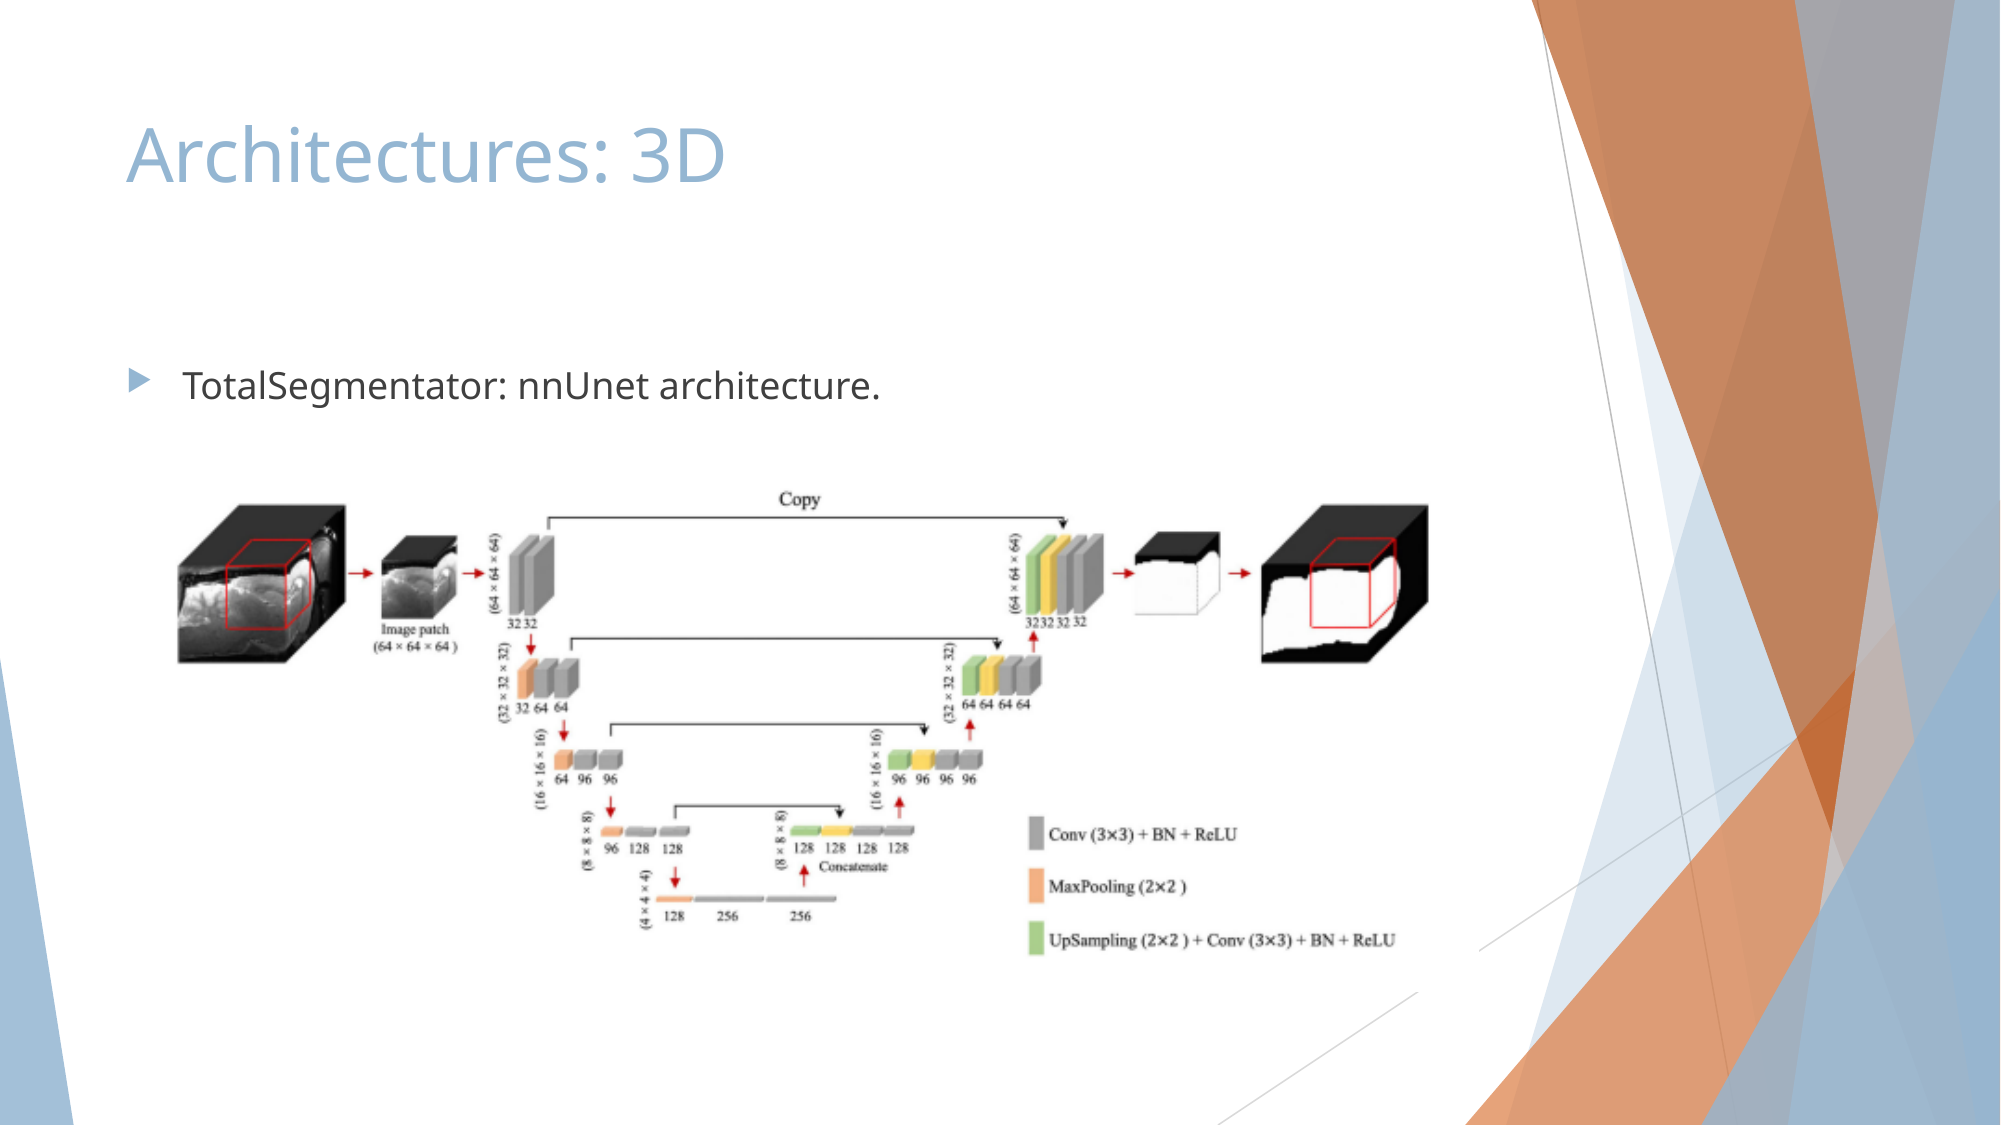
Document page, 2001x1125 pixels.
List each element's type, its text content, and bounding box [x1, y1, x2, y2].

picture [111, 465, 1479, 992]
list TotalSegmentator: nnUnet architecture. [111, 354, 1522, 992]
title Architectures: 3D [111, 99, 1522, 317]
